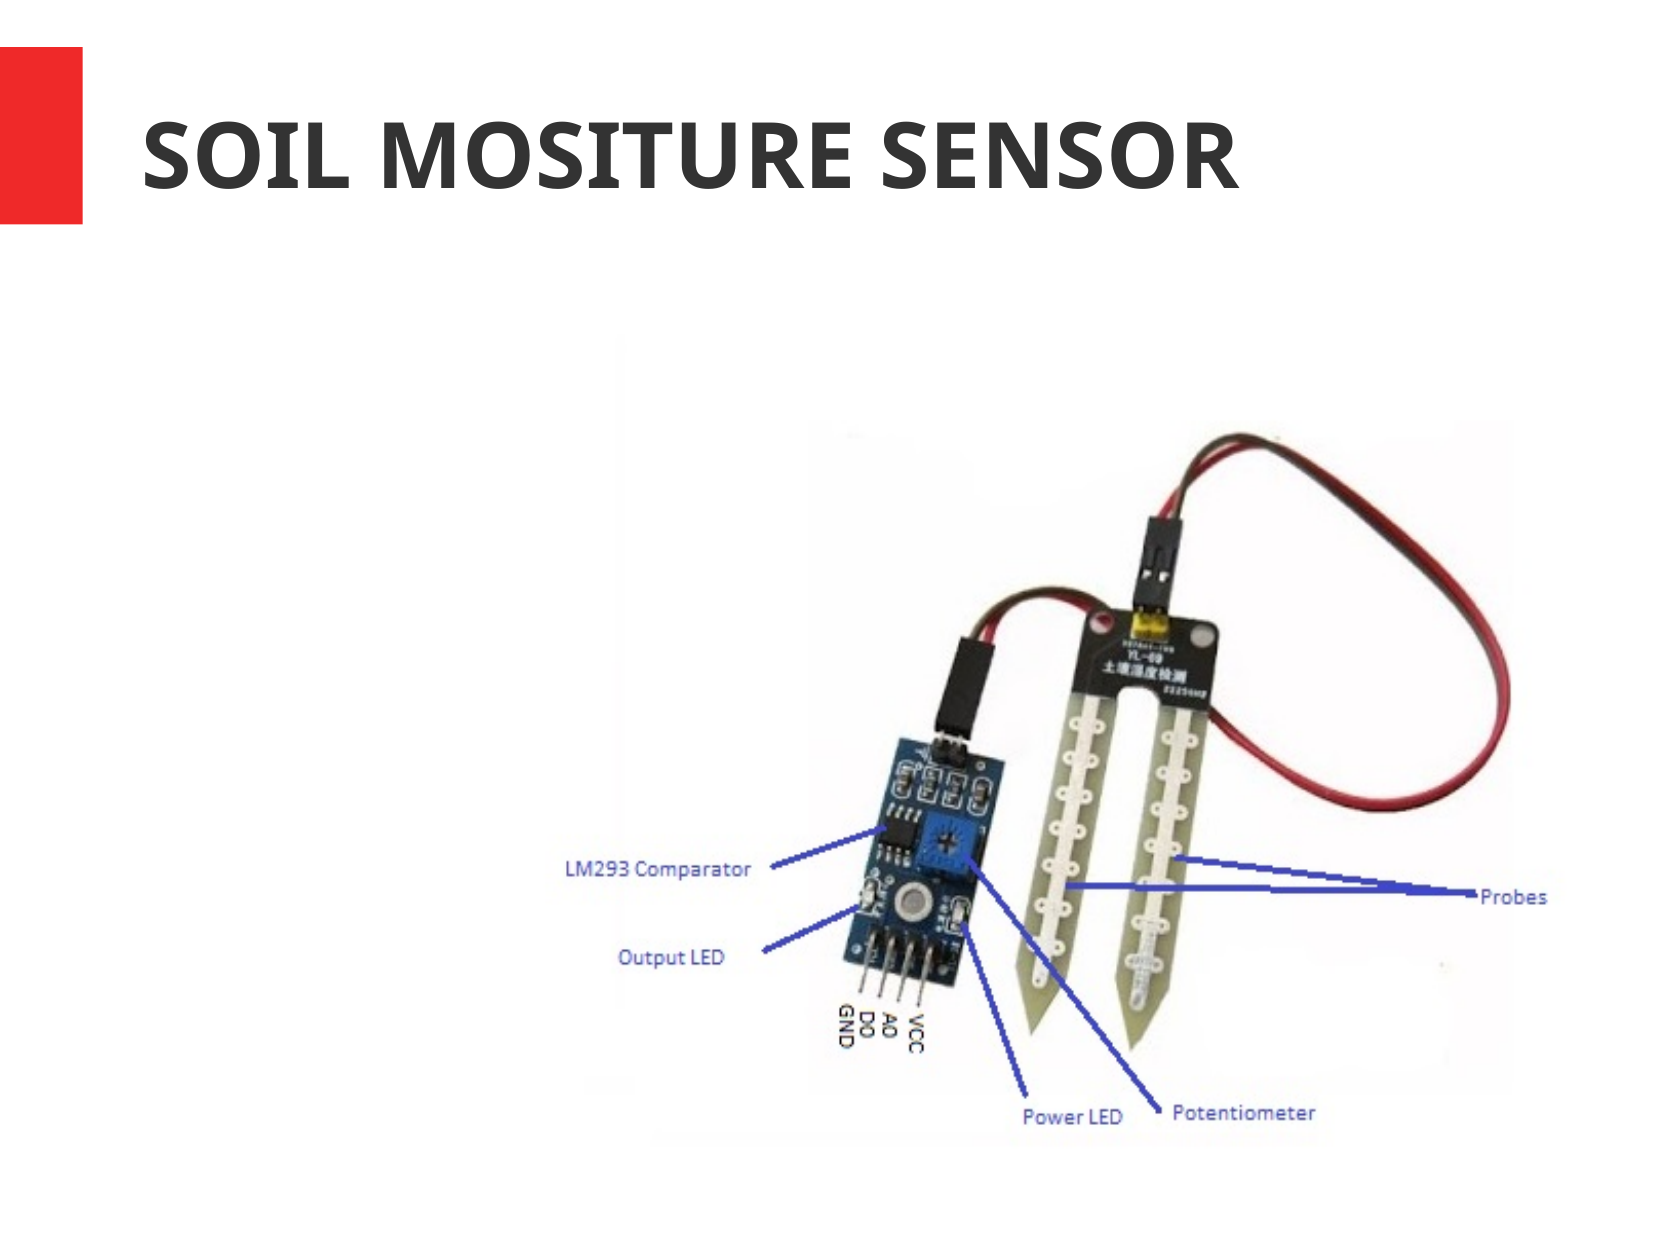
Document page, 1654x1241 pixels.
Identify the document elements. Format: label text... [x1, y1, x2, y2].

title SOIL MOSITURE SENSOR [118, 49, 1571, 257]
picture [448, 318, 1583, 1209]
